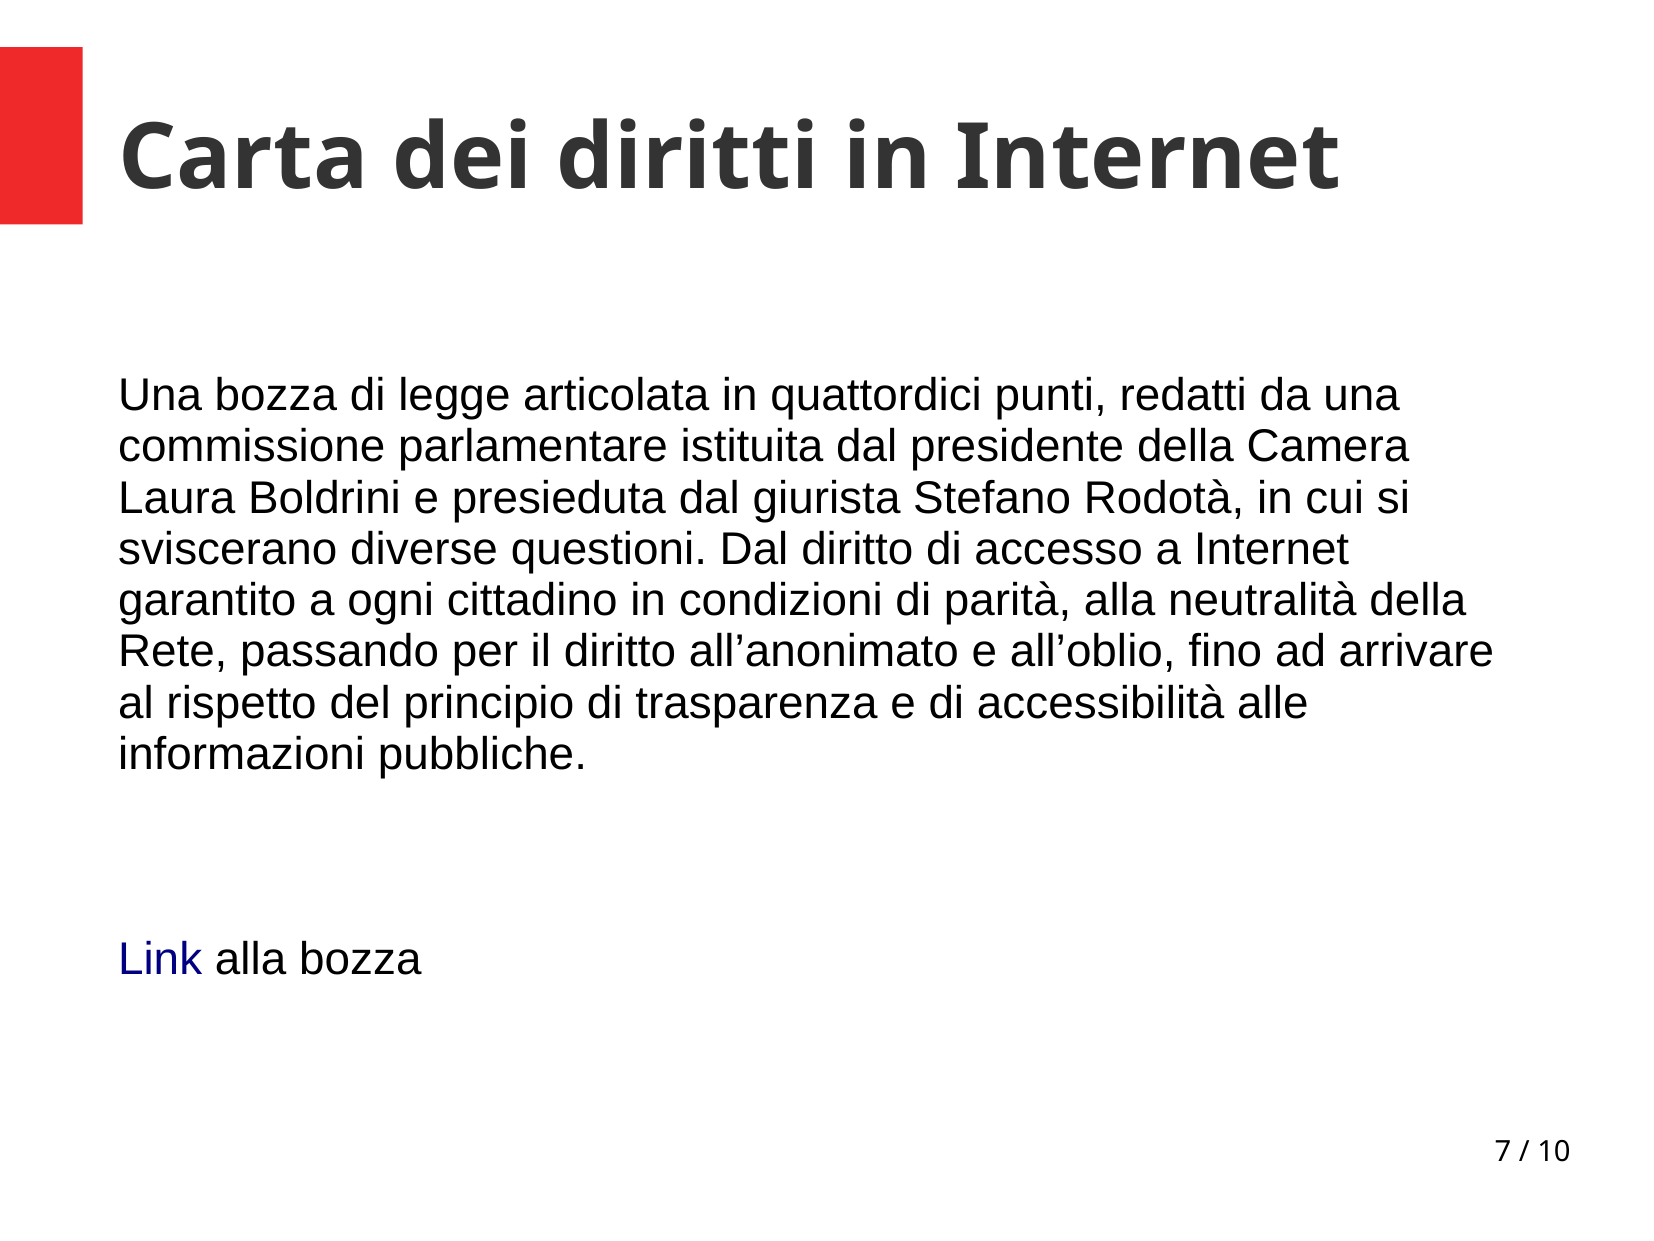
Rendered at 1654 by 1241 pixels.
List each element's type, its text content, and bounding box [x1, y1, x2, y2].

title Carta dei diritti in Internet [118, 49, 1571, 257]
subtitle Una bozza di legge articolata in quattordici punti, redatti da una commissione parlamentare istituita dal presidente della Camera Laura Boldrini e presieduta dal giurista Stefano Rodotà, in cui si sviscerano diverse questioni. Dal diritto di accesso a Internet garantito a ogni cittadino in condizioni di parità, alla neutralità della Rete, passando per il diritto all’anonimato e all’oblio, fino ad arrivare al rispetto del principio di trasparenza e di accessibilità alle informazioni pubbliche. Link alla bozza [118, 354, 1536, 1074]
